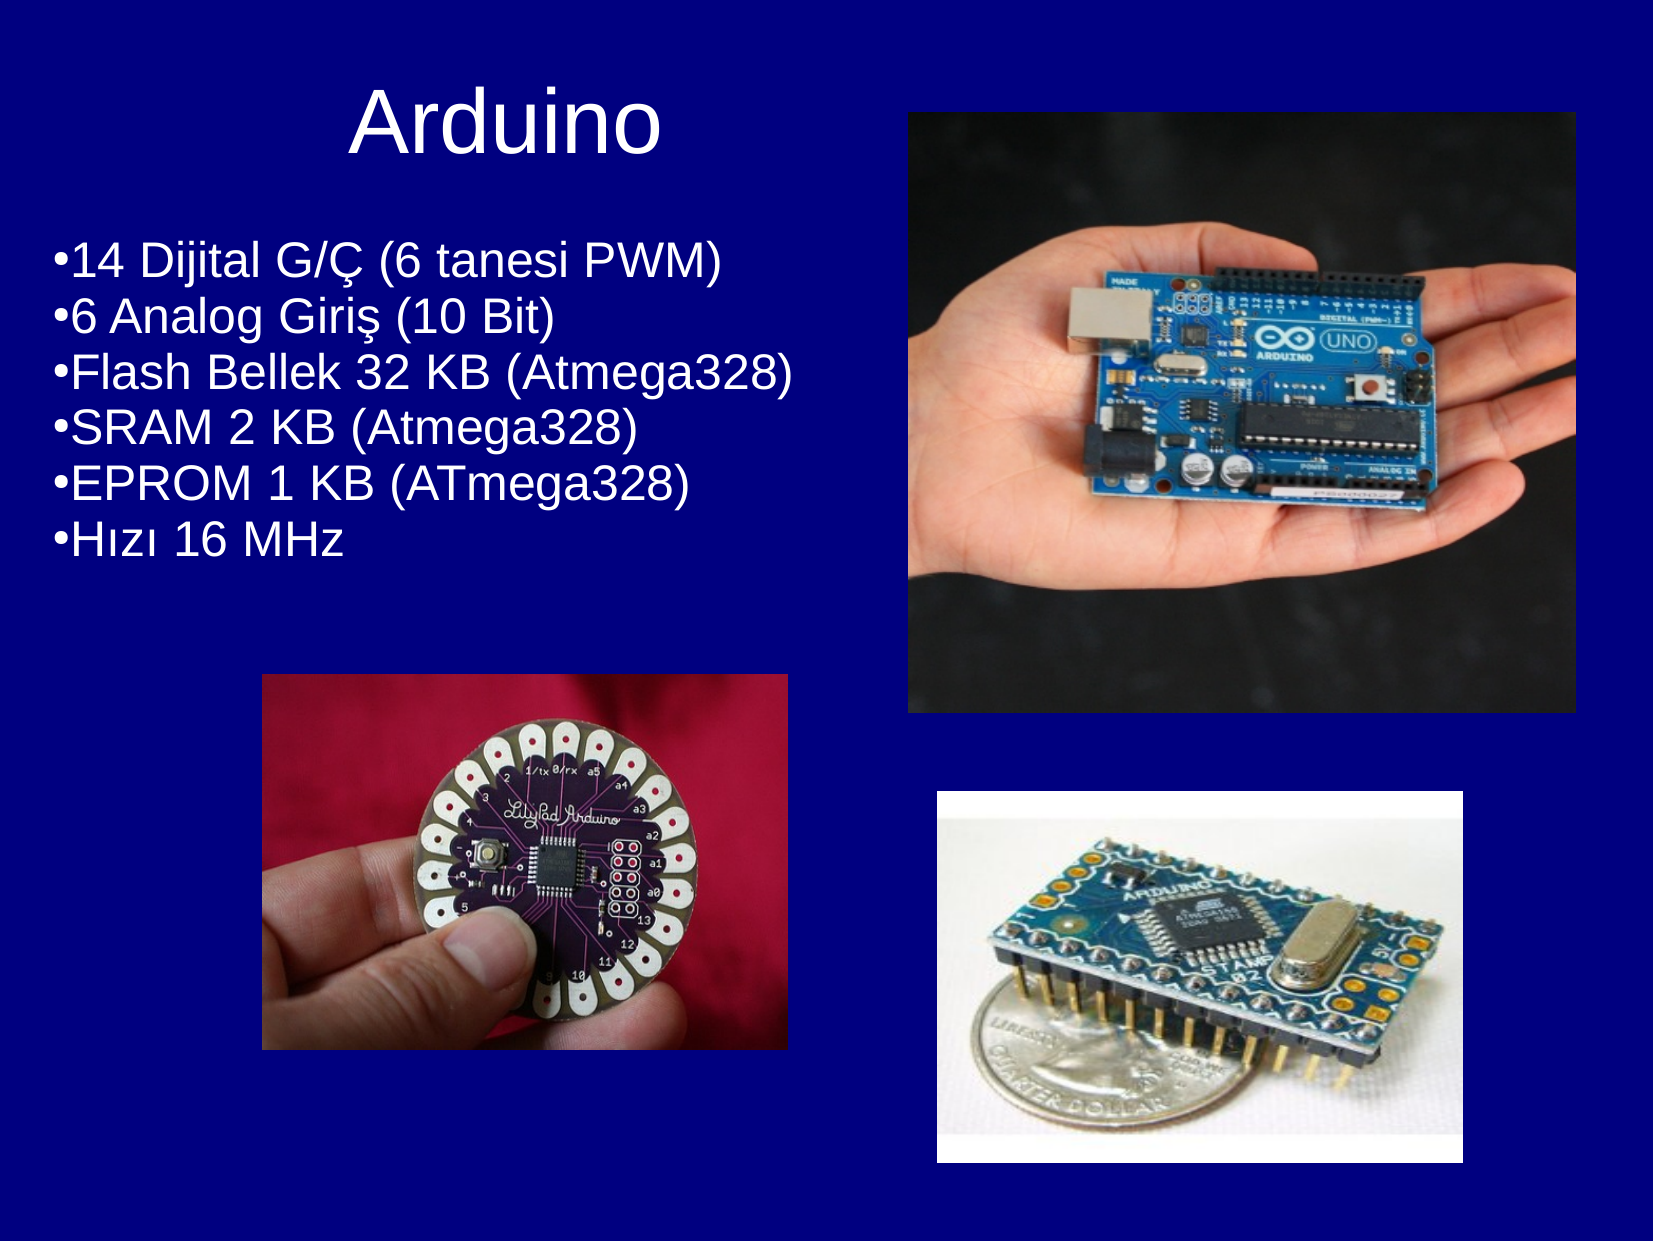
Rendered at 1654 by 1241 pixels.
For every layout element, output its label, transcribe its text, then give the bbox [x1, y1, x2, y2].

picture [908, 112, 1576, 713]
title Arduino [225, 17, 788, 225]
picture [937, 791, 1463, 1163]
text_box 14 Dijital G/Ç (6 tanesi PWM) 6 Analog Giriş (10 Bit) Flash Bellek 32 KB (Atmega328) SRAM 2 KB (Atmega328) EPROM 1 KB (ATmega328) Hızı 16 MHz [37, 225, 863, 638]
picture [262, 674, 788, 1051]
